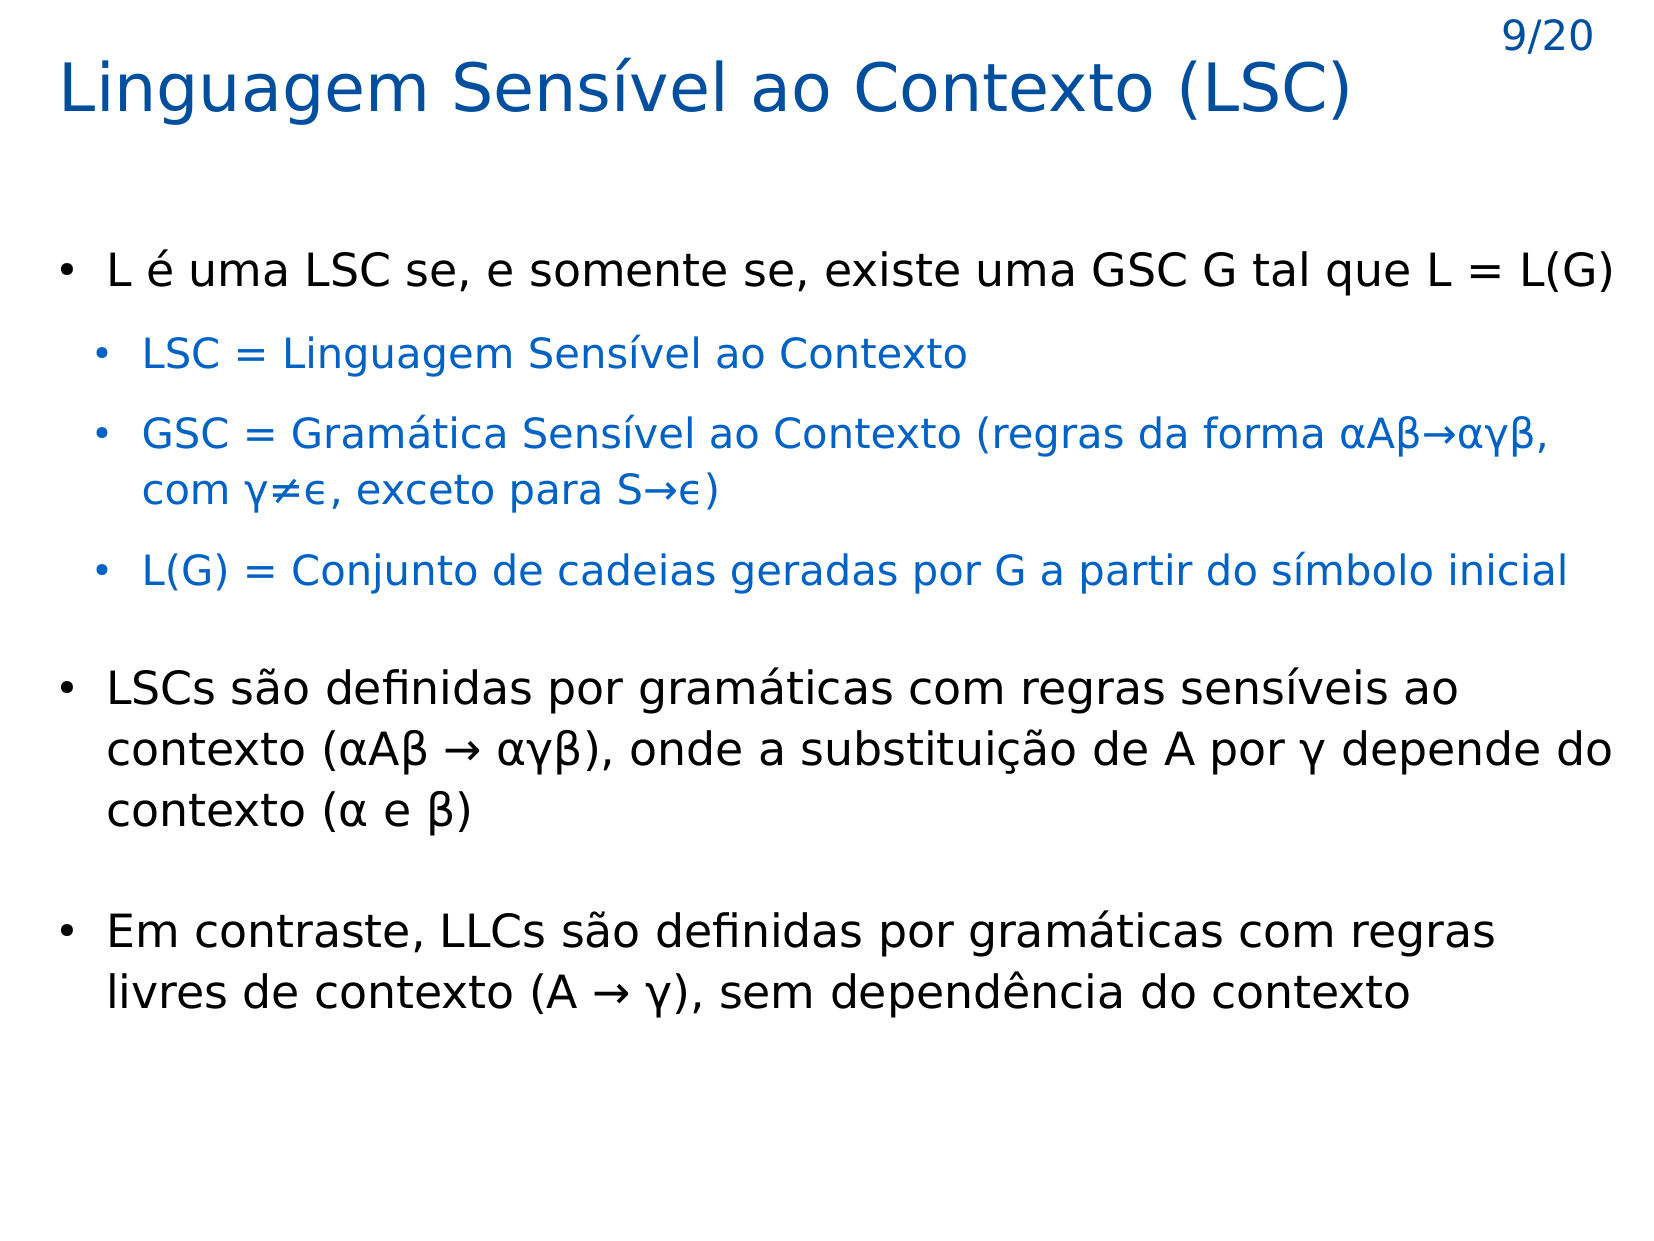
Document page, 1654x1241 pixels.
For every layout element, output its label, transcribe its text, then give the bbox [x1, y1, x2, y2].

title Linguagem Sensível ao Contexto (LSC) [59, 29, 1625, 148]
list L é uma LSC se, e somente se, existe uma GSC G tal que L = L(G) LSC = Linguagem Sensível ao Contexto GSC = Gramática Sensível ao Contexto (regras da forma αAβ→αγβ, com γ≠ϵ, exceto para S→ϵ) L(G) = Conjunto de cadeias geradas por G a partir do símbolo inicial LSCs são definidas por gramáticas com regras sensíveis ao contexto (αAβ → αγβ), onde a substituição de A por γ depende do contexto (α e β) Em contraste, LLCs são definidas por gramáticas com regras livres de contexto (A → γ), sem dependência do contexto [59, 236, 1621, 1211]
